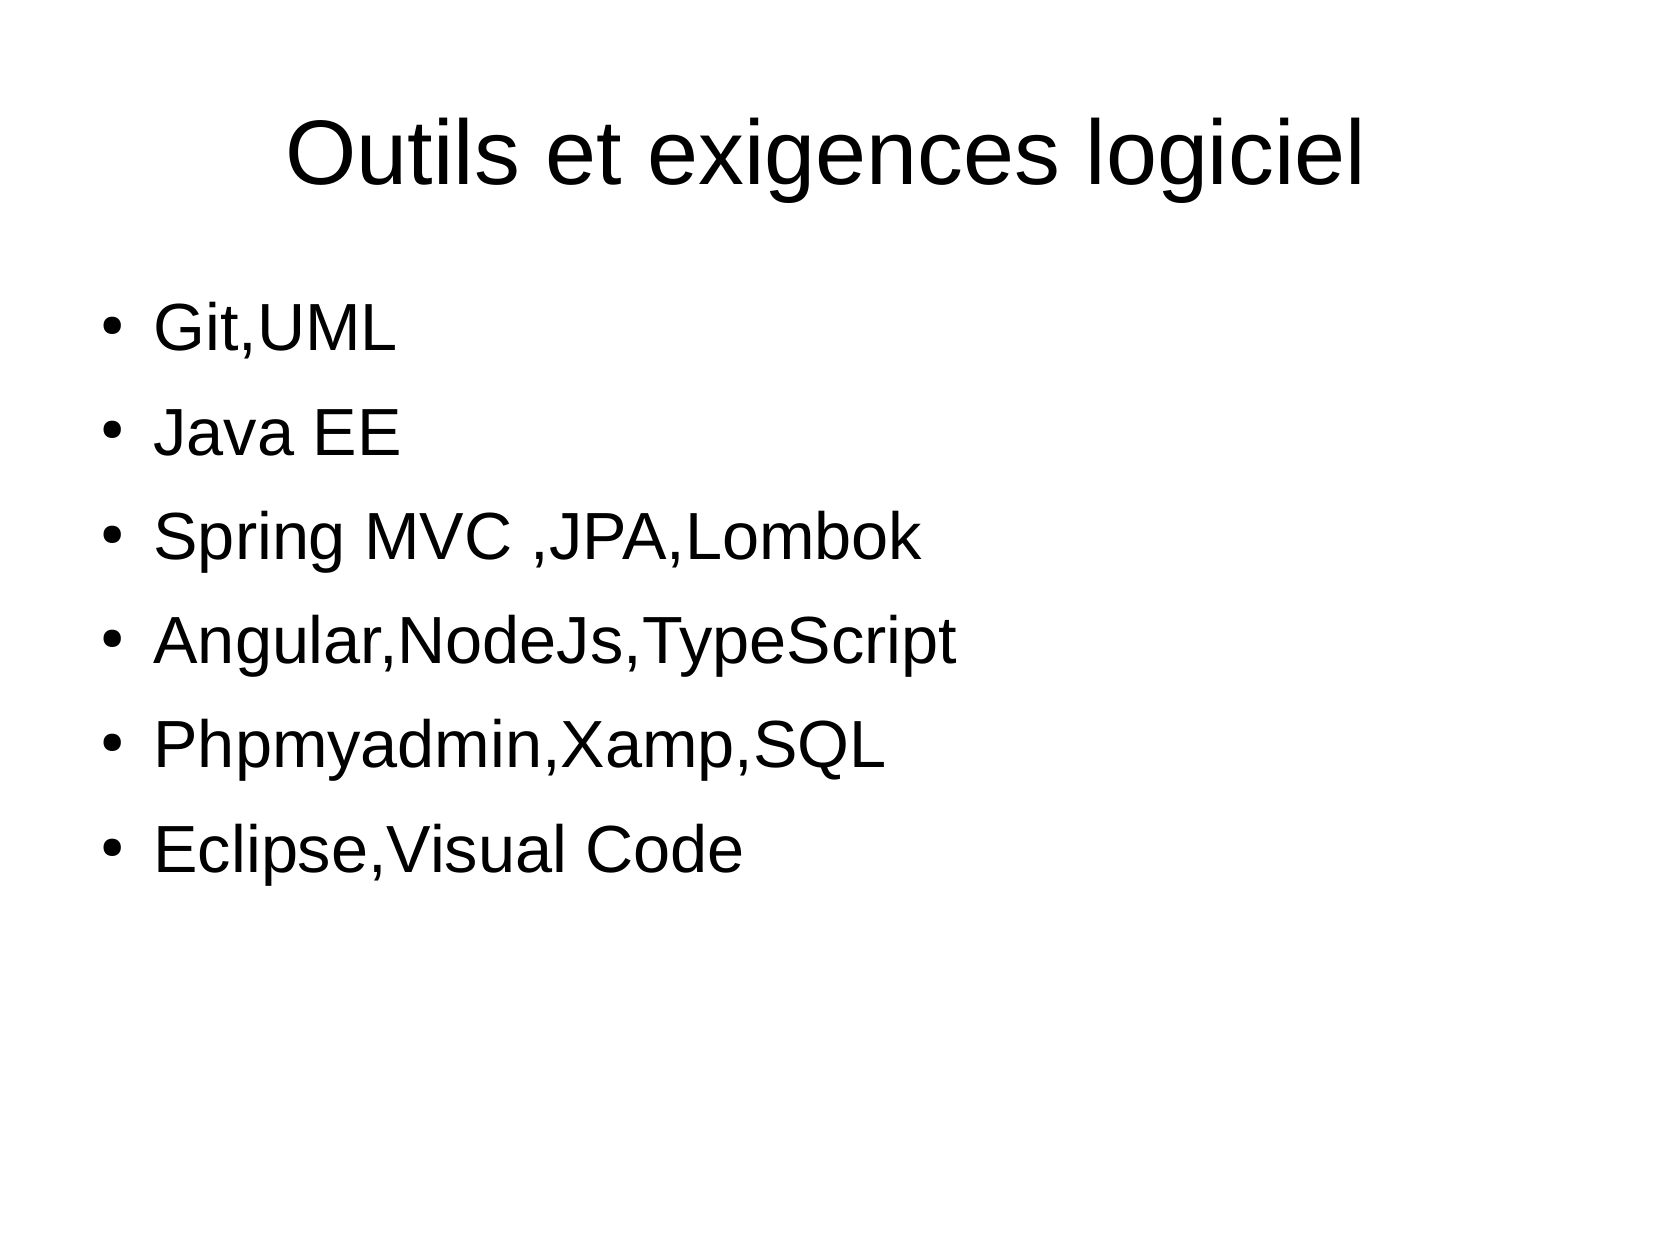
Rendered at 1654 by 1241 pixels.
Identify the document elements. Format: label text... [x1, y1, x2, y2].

title Outils et exigences logiciel [82, 49, 1571, 257]
list Git,UML Java EE Spring MVC ,JPA,Lombok Angular,NodeJs,TypeScript Phpmyadmin,Xamp,SQL Eclipse,Visual Code [82, 290, 1571, 1010]
